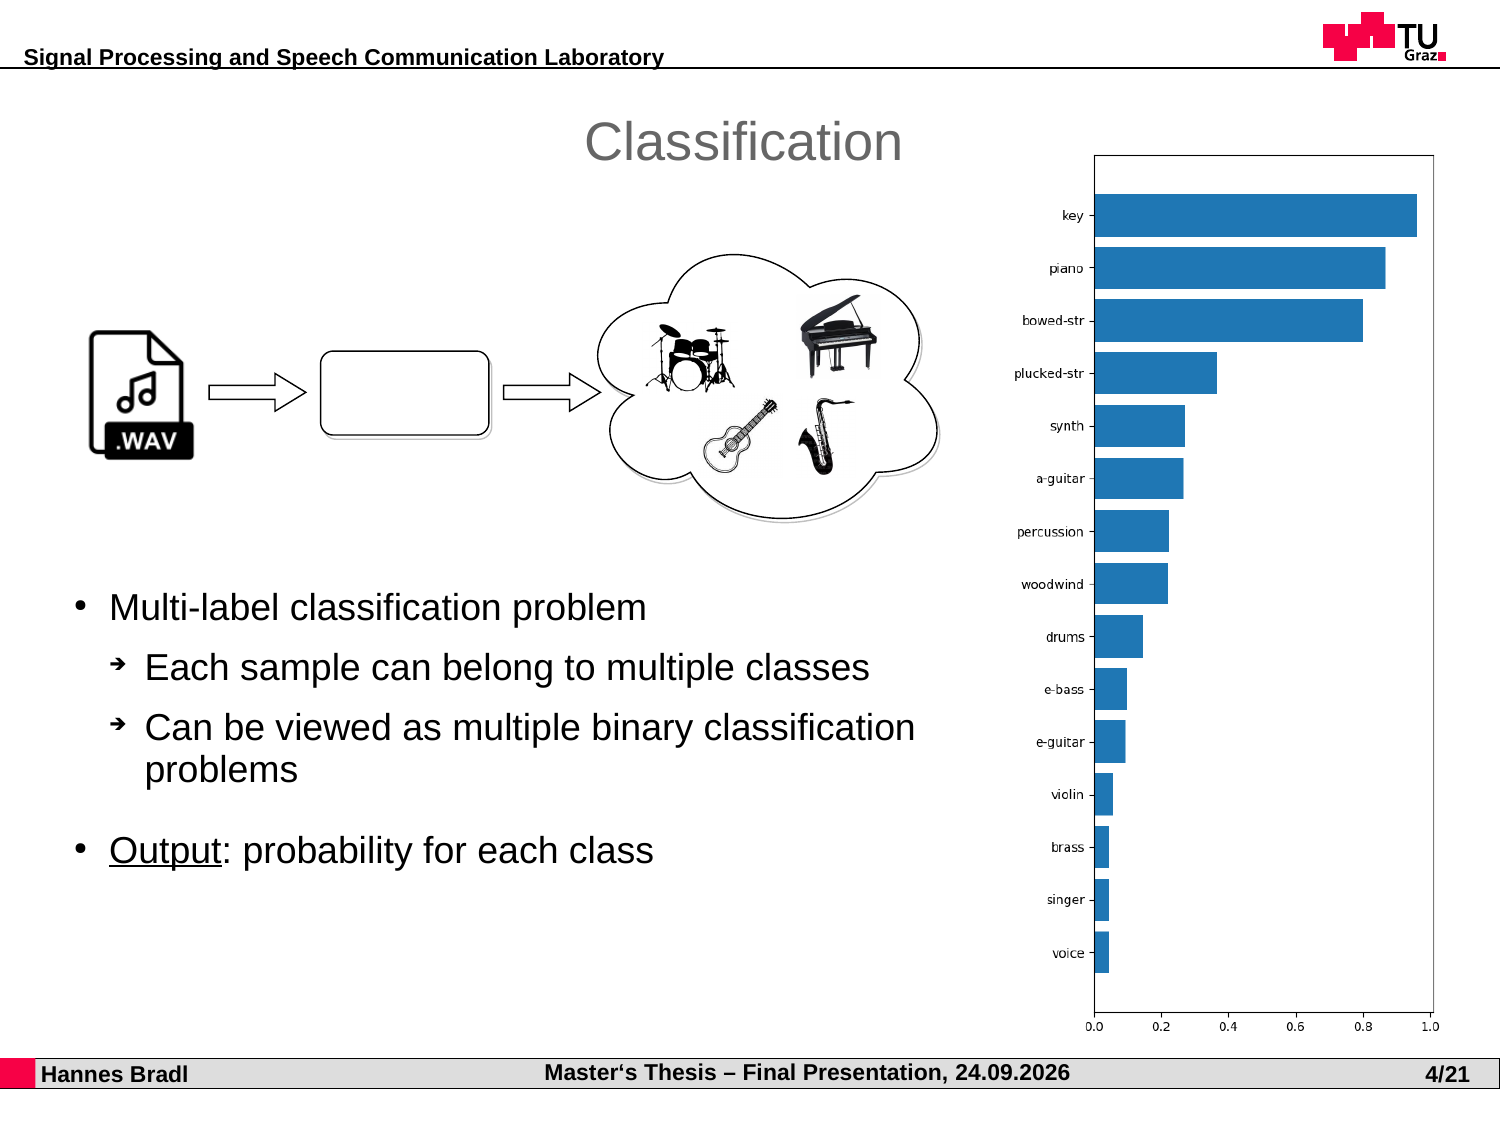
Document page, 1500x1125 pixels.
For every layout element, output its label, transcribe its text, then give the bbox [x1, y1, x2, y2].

picture [1000, 141, 1453, 1047]
list Classification [107, 106, 1382, 201]
text_box Multi-label classification problem Each sample can belong to multiple classes Can be viewed as multiple binary classification problems Output: probability for each class [59, 578, 1000, 945]
picture [81, 224, 957, 544]
